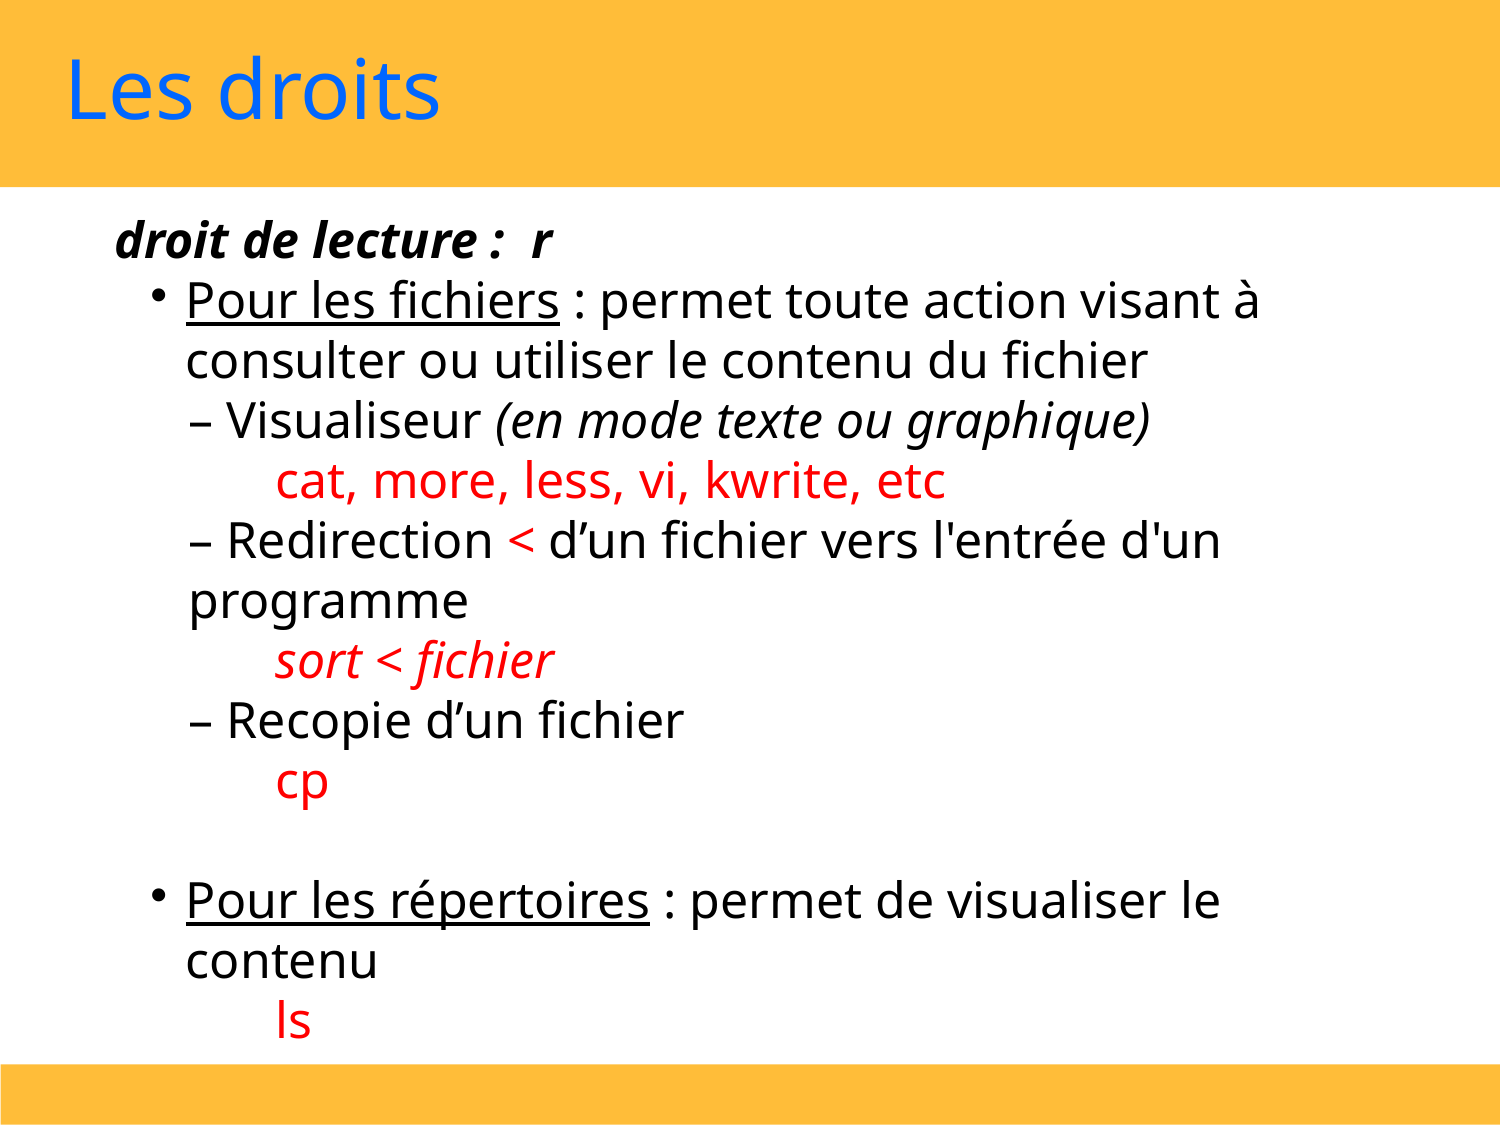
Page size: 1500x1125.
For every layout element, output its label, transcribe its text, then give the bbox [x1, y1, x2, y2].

text_box droit de lecture : r Pour les fichiers : permet toute action visant à consulter ou utiliser le contenu du fichier – Visualiseur (en mode texte ou graphique) cat, more, less, vi, kwrite, etc – Redirection < d’un fichier vers l'entrée d'un programme sort < fichier – Recopie d’un fichier cp Pour les répertoires : permet de visualiser le contenu ls [100, 201, 1376, 1056]
text_box Les droits [49, 24, 1450, 148]
